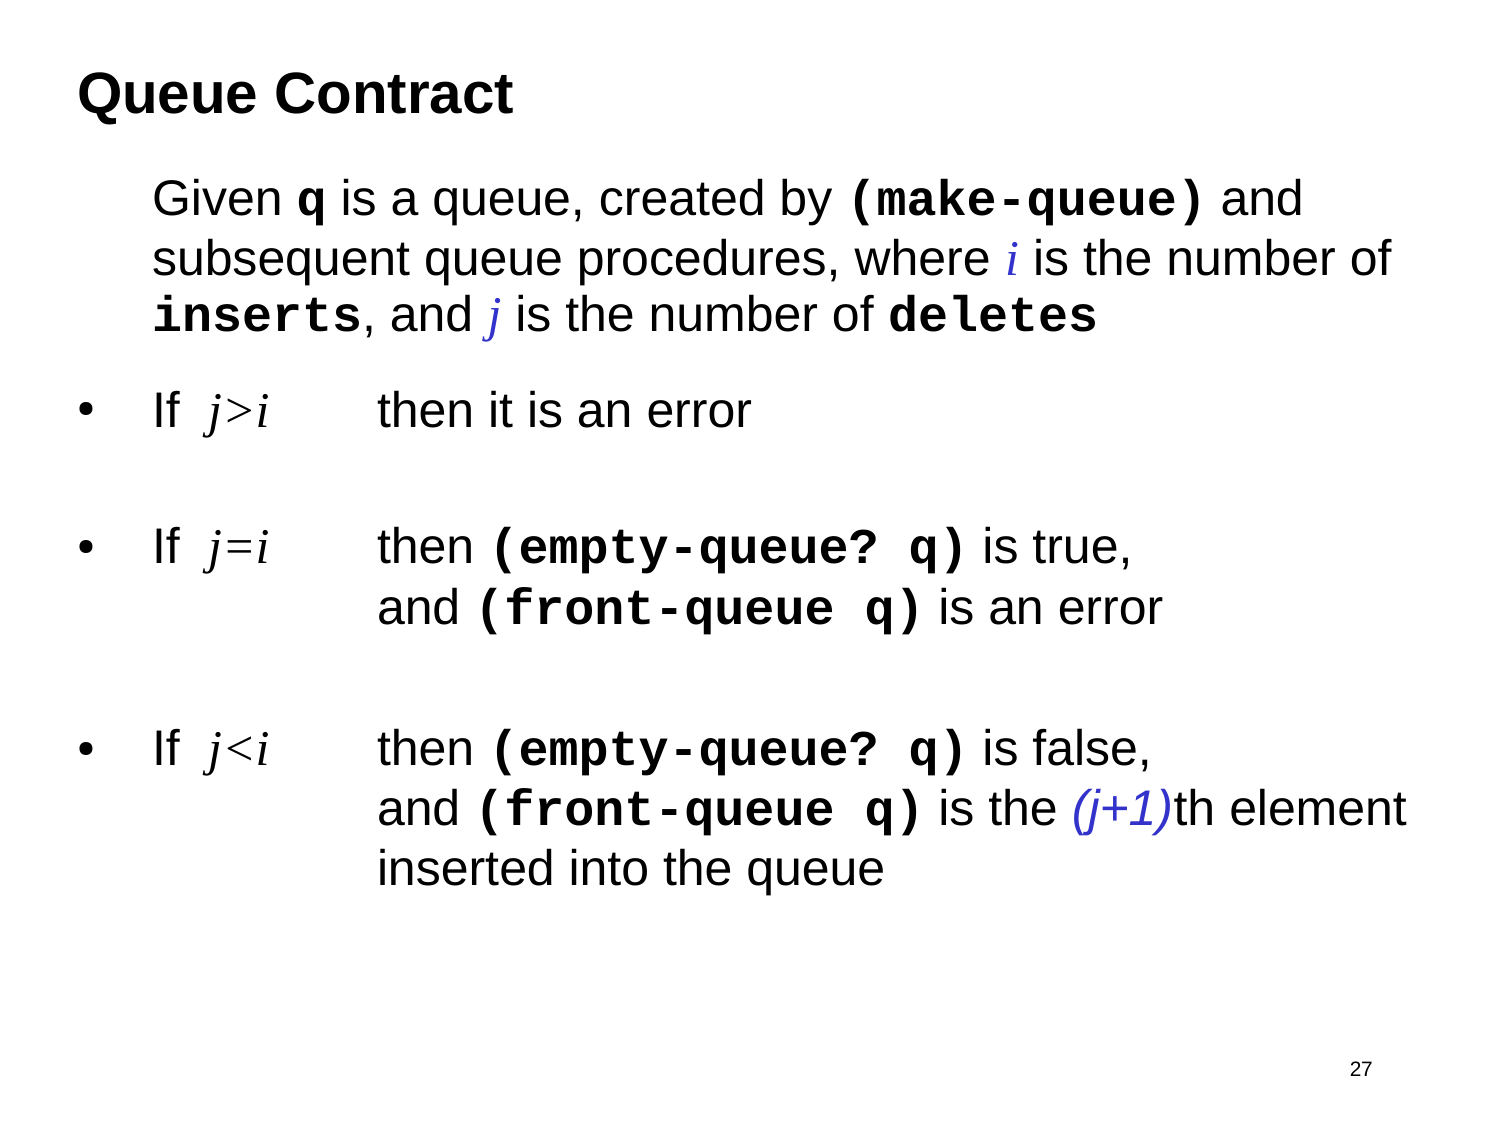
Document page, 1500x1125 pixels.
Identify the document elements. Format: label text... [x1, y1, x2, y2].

list Given q is a queue, created by (make-queue) and subsequent queue procedures, where i is the number of inserts, and j is the number of deletes If j>i then it is an error If j=i then (empty-queue? q) is true, and (front-queue q) is an error If j<i then (empty-queue? q) is false, and (front-queue q) is the (j+1)th element inserted into the queue [62, 162, 1450, 1000]
title Queue Contract [62, 24, 1338, 162]
